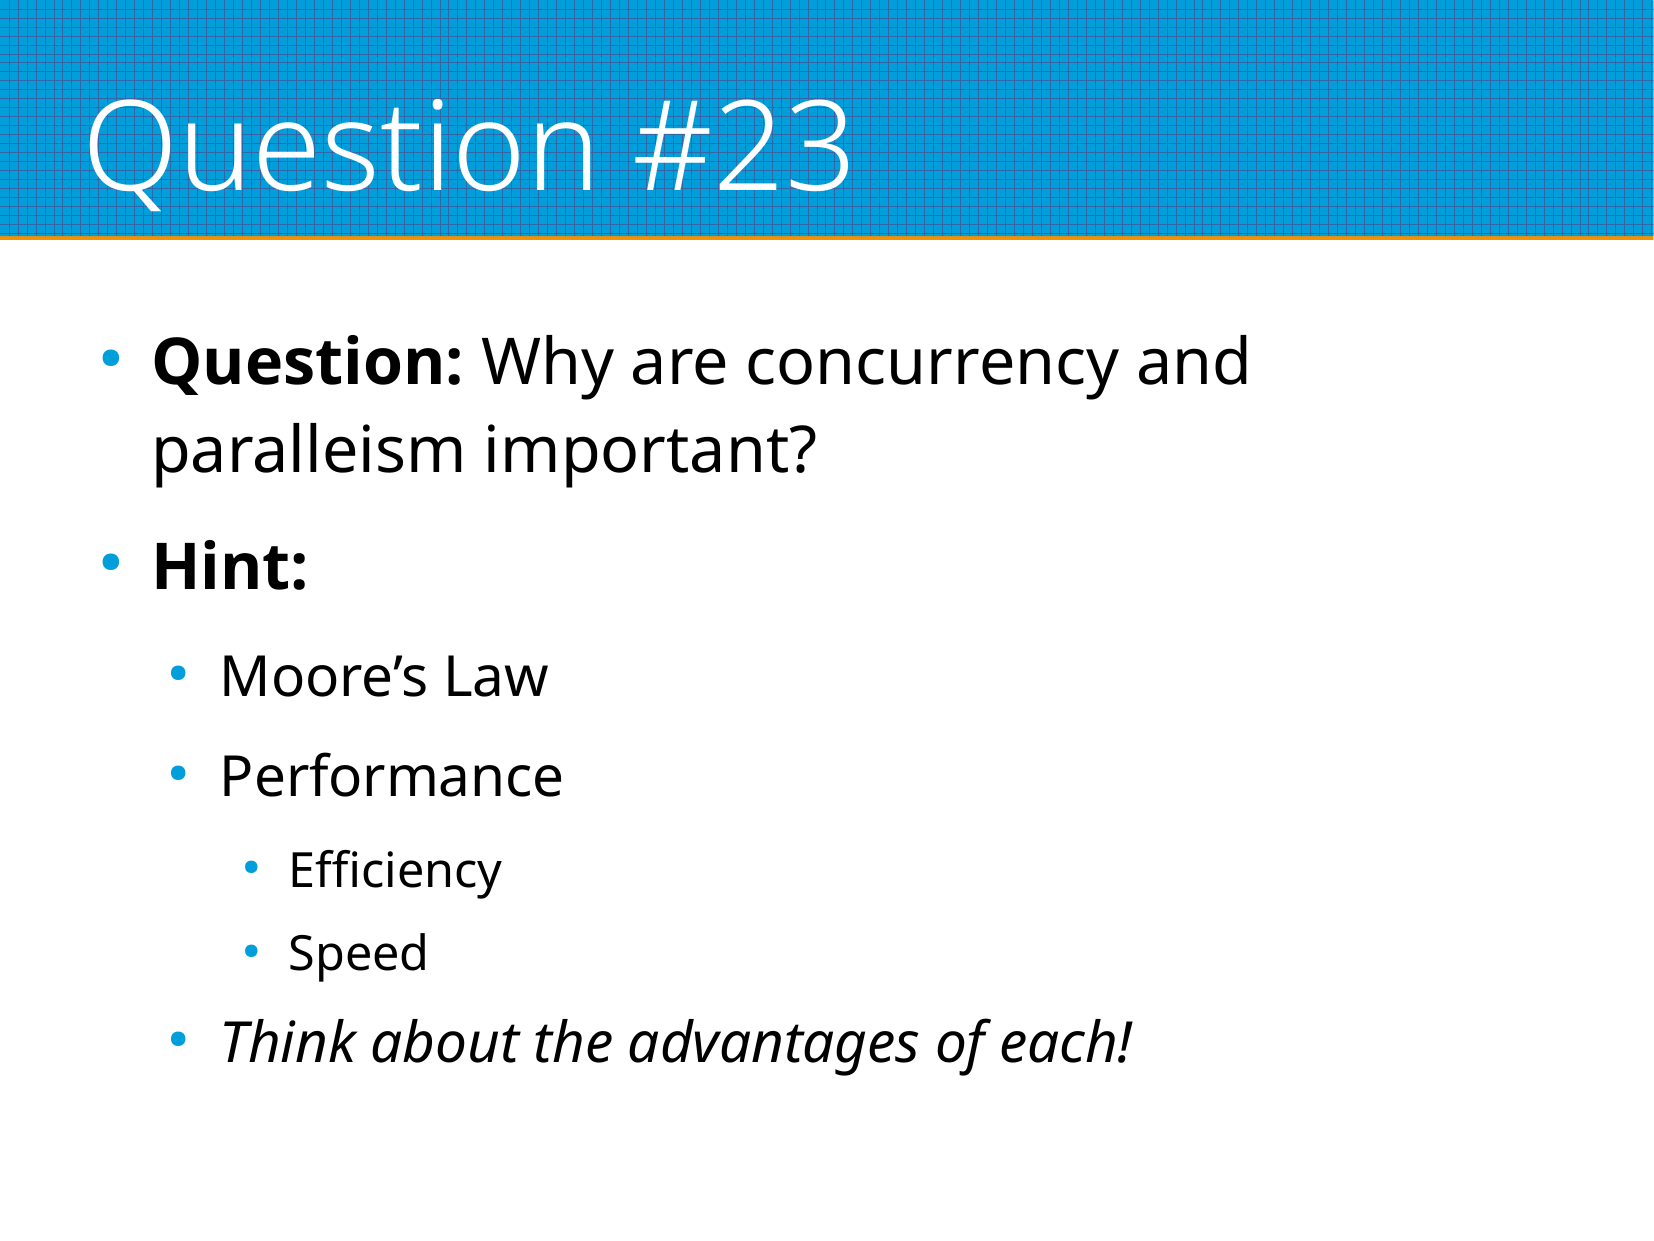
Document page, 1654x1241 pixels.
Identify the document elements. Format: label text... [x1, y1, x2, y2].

title Question #23 [82, 19, 1571, 227]
list Question: Why are concurrency and paralleism important? Hint: Moore’s Law Performance Efficiency Speed Think about the advantages of each! [82, 314, 1563, 1081]
